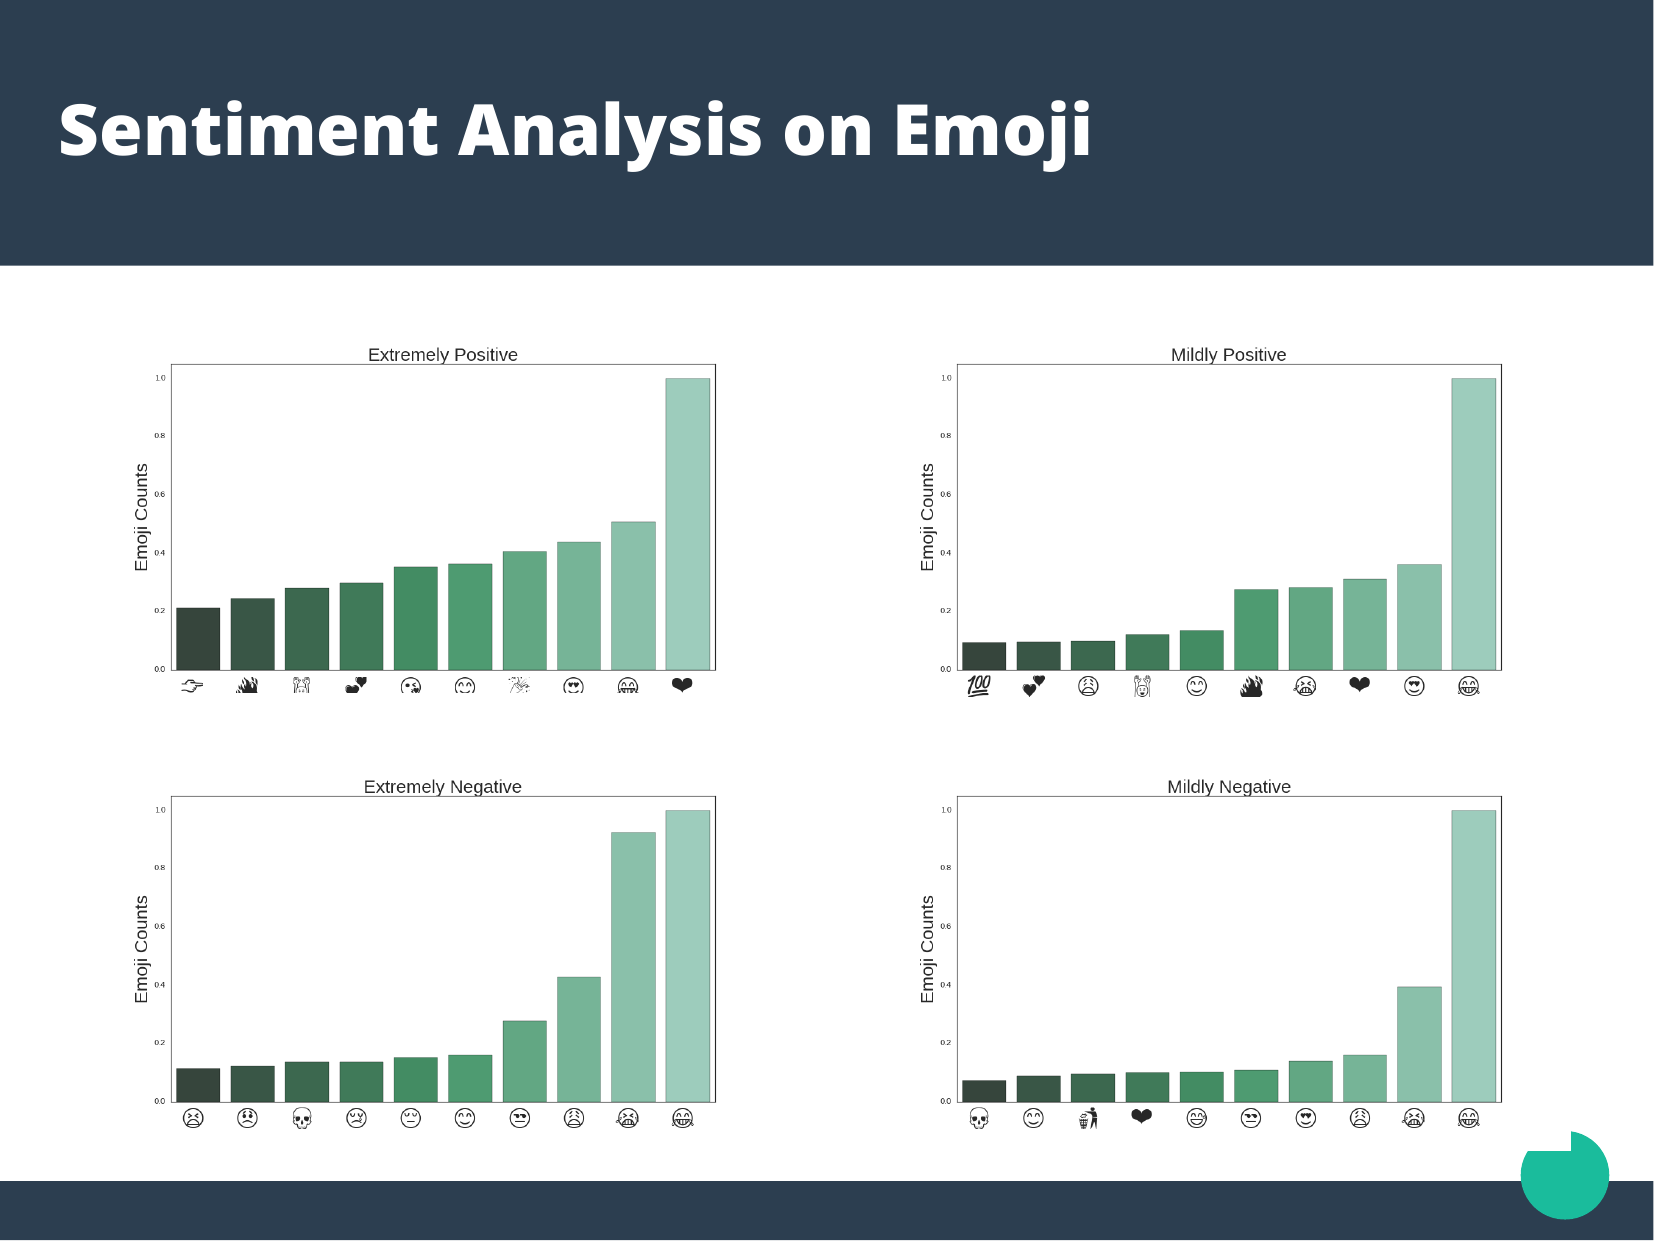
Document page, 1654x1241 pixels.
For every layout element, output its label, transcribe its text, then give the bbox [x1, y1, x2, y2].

picture [83, 324, 785, 720]
picture [83, 756, 785, 1151]
picture [869, 324, 1571, 720]
title Sentiment Analysis on Emoji [59, 49, 1595, 207]
picture [869, 756, 1571, 1151]
